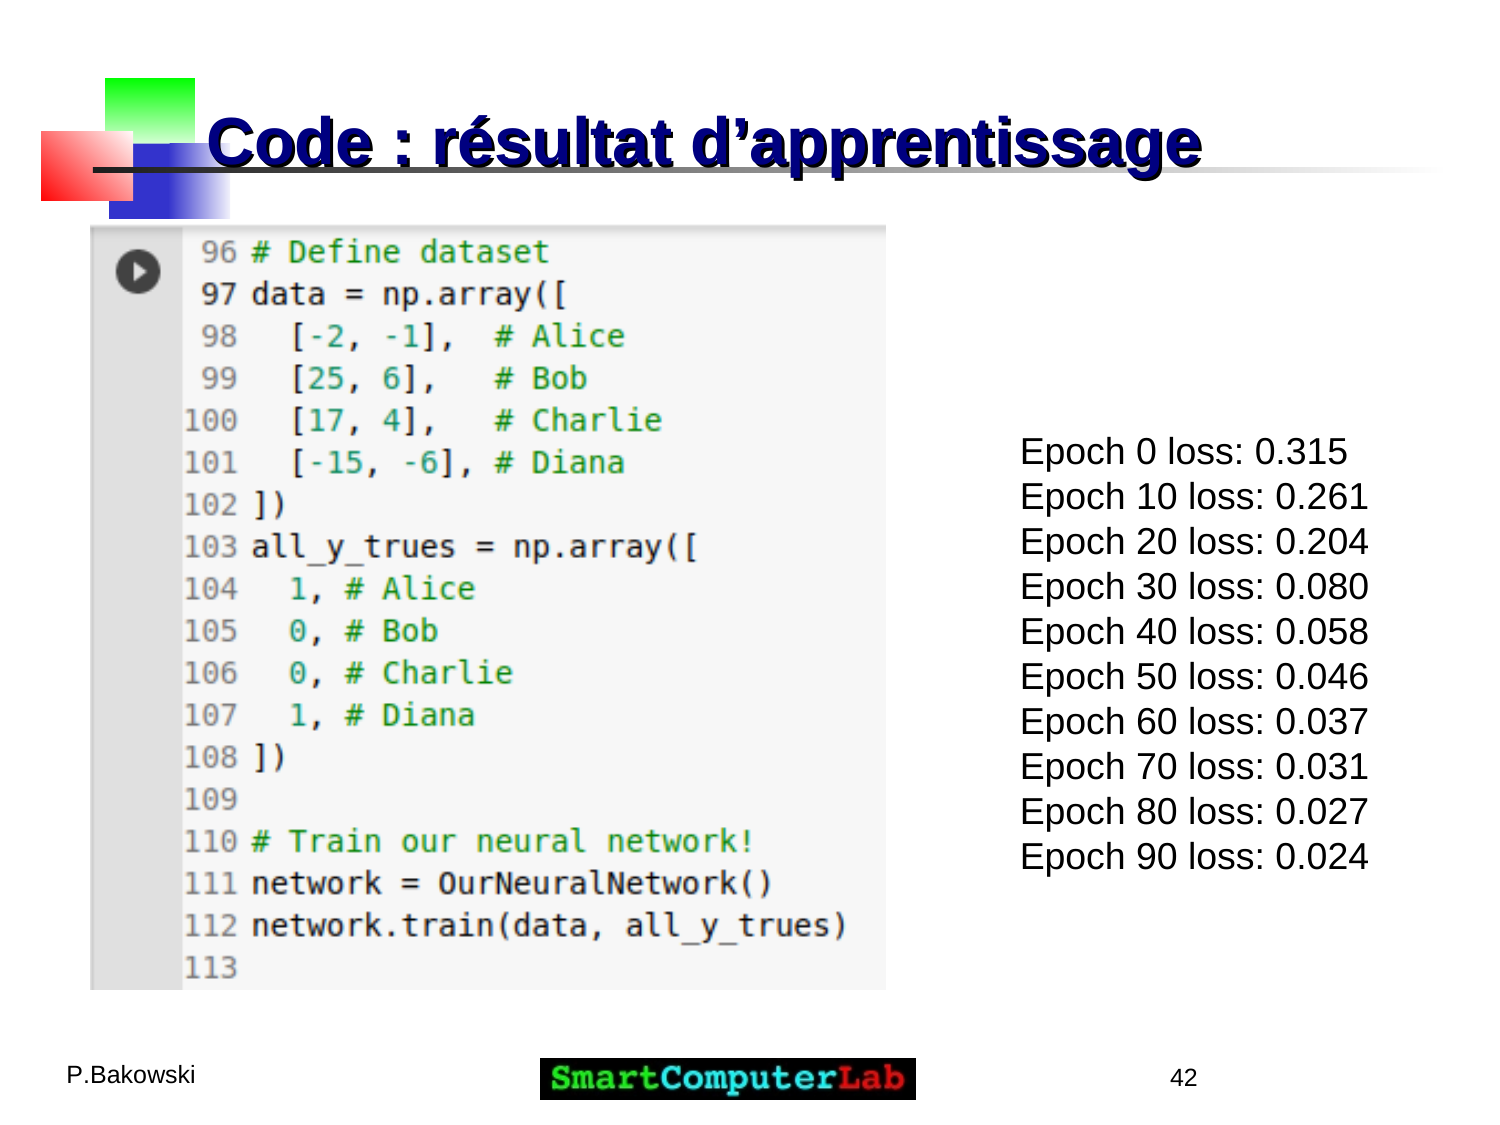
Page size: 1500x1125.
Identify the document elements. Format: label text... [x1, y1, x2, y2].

text_box Epoch 0 loss: 0.315 Epoch 10 loss: 0.261 Epoch 20 loss: 0.204 Epoch 30 loss: 0.080 Epoch 40 loss: 0.058 Epoch 50 loss: 0.046 Epoch 60 loss: 0.037 Epoch 70 loss: 0.031 Epoch 80 loss: 0.027 Epoch 90 loss: 0.024 [1005, 420, 1385, 885]
title Code : résultat d’apprentissage [191, 30, 1456, 186]
picture [90, 219, 886, 991]
picture [540, 1058, 916, 1100]
